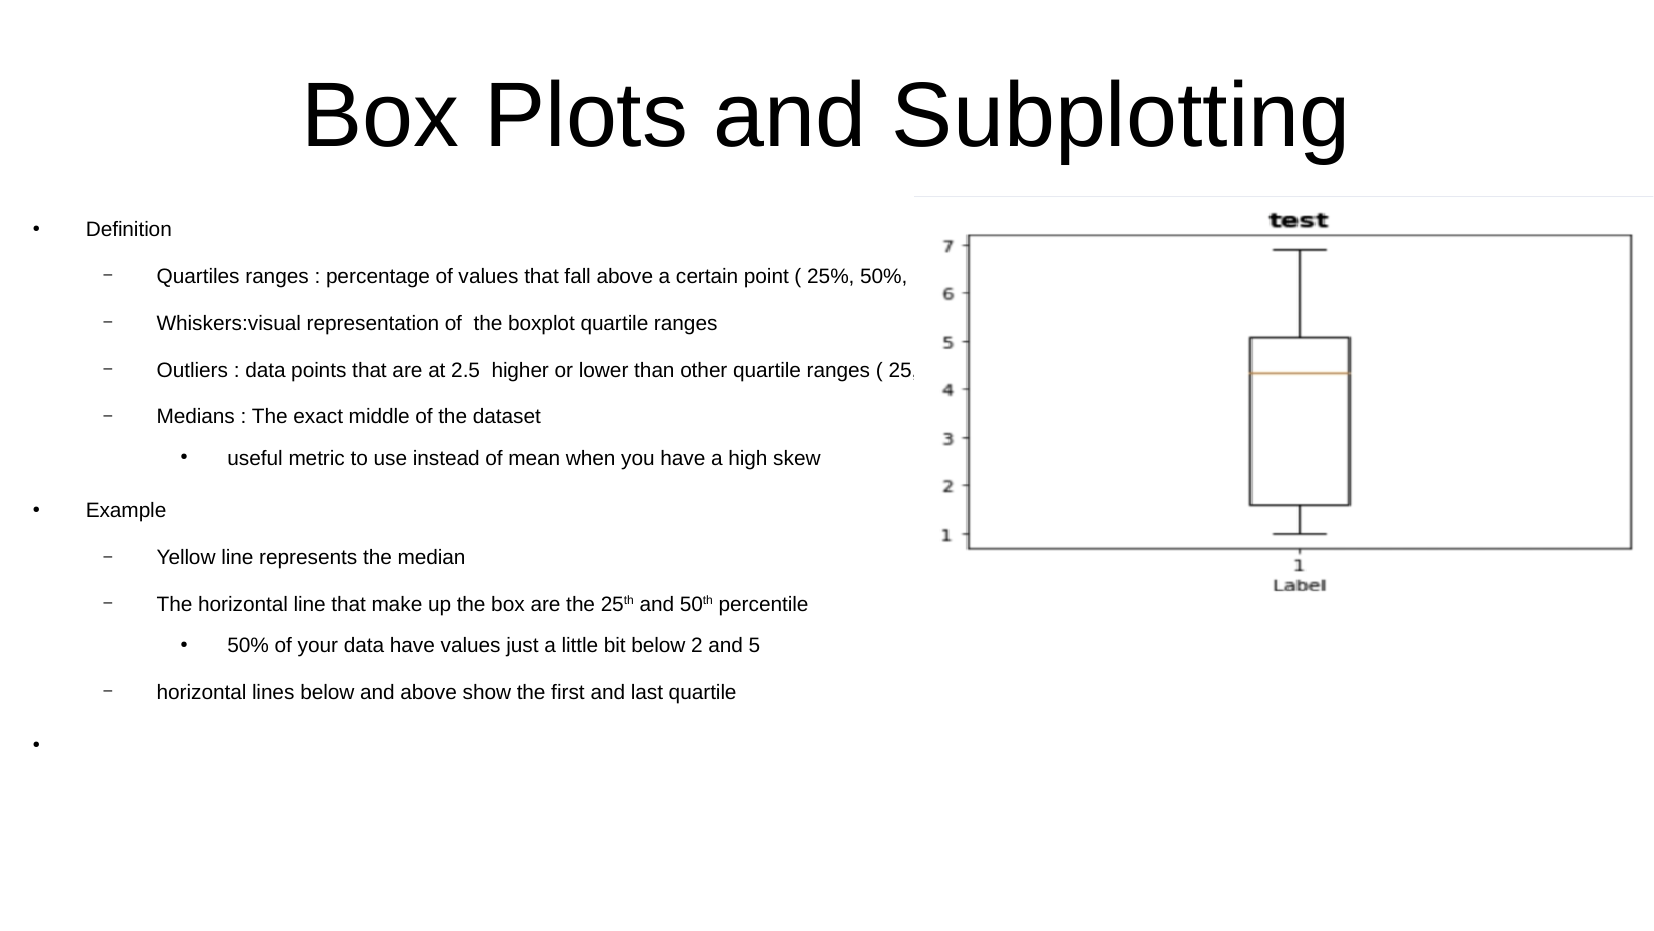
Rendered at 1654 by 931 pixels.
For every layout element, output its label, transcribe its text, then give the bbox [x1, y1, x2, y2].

title Box Plots and Subplotting [82, 37, 1571, 193]
list Definition Quartiles ranges : percentage of values that fall above a certain point ( 25%, 50%, 75% ) Whiskers:visual representation of the boxplot quartile ranges Outliers : data points that are at 2.5 higher or lower than other quartile ranges ( 25, 75 ) Medians : The exact middle of the dataset useful metric to use instead of mean when you have a high skew Example Yellow line represents the median The horizontal line that make up the box are the 25th and 50th percentile 50% of your data have values just a little bit below 2 and 5 horizontal lines below and above show the first and last quartile [15, 217, 1571, 916]
picture [914, 196, 1654, 601]
